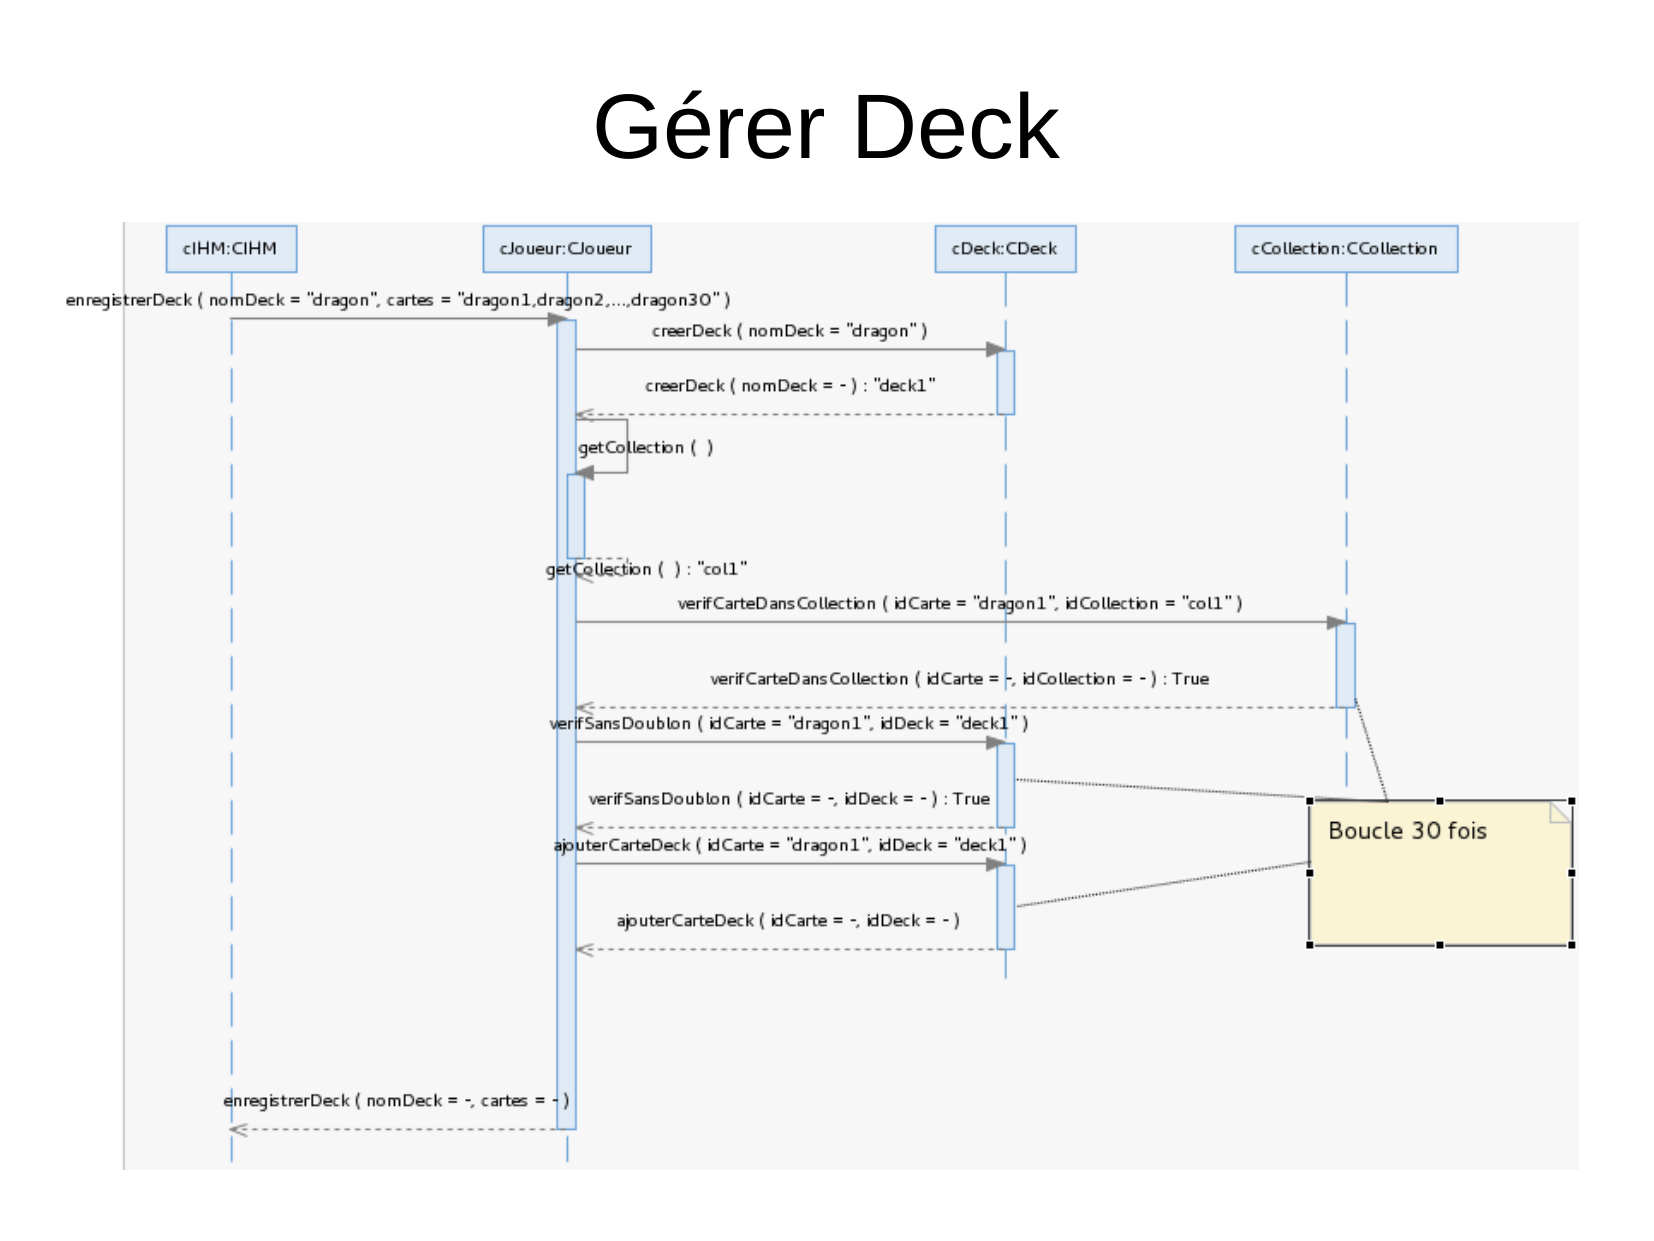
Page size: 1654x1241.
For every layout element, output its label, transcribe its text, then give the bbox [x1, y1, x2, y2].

picture [60, 222, 1579, 1170]
title Gérer Deck [82, 23, 1571, 222]
